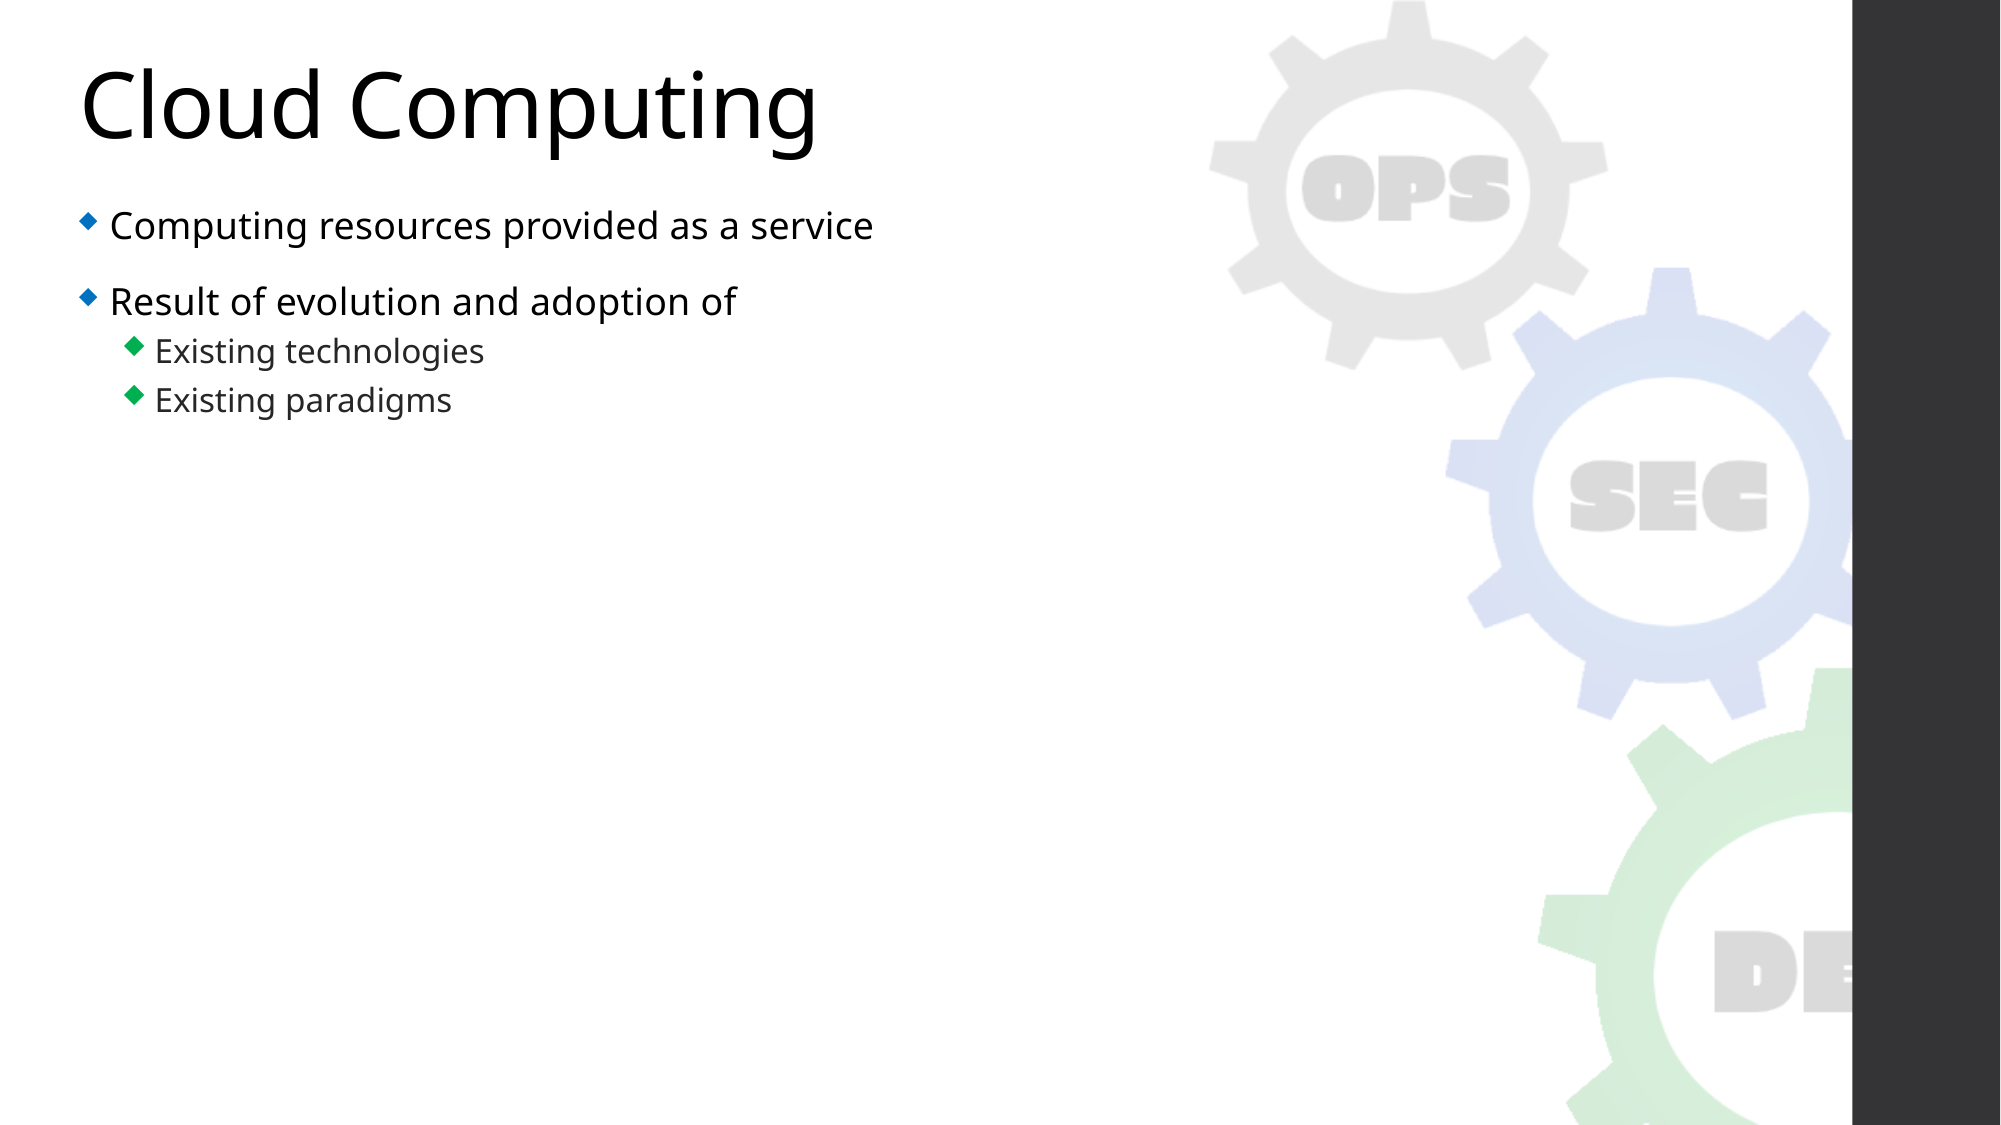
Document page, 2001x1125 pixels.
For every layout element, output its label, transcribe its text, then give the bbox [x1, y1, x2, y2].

list Computing resources provided as a service​ Result of evolution and adoption of​ Existing technologies ​ Existing paradigms​ [64, 198, 1797, 1073]
title Cloud Computing [64, 33, 1797, 166]
